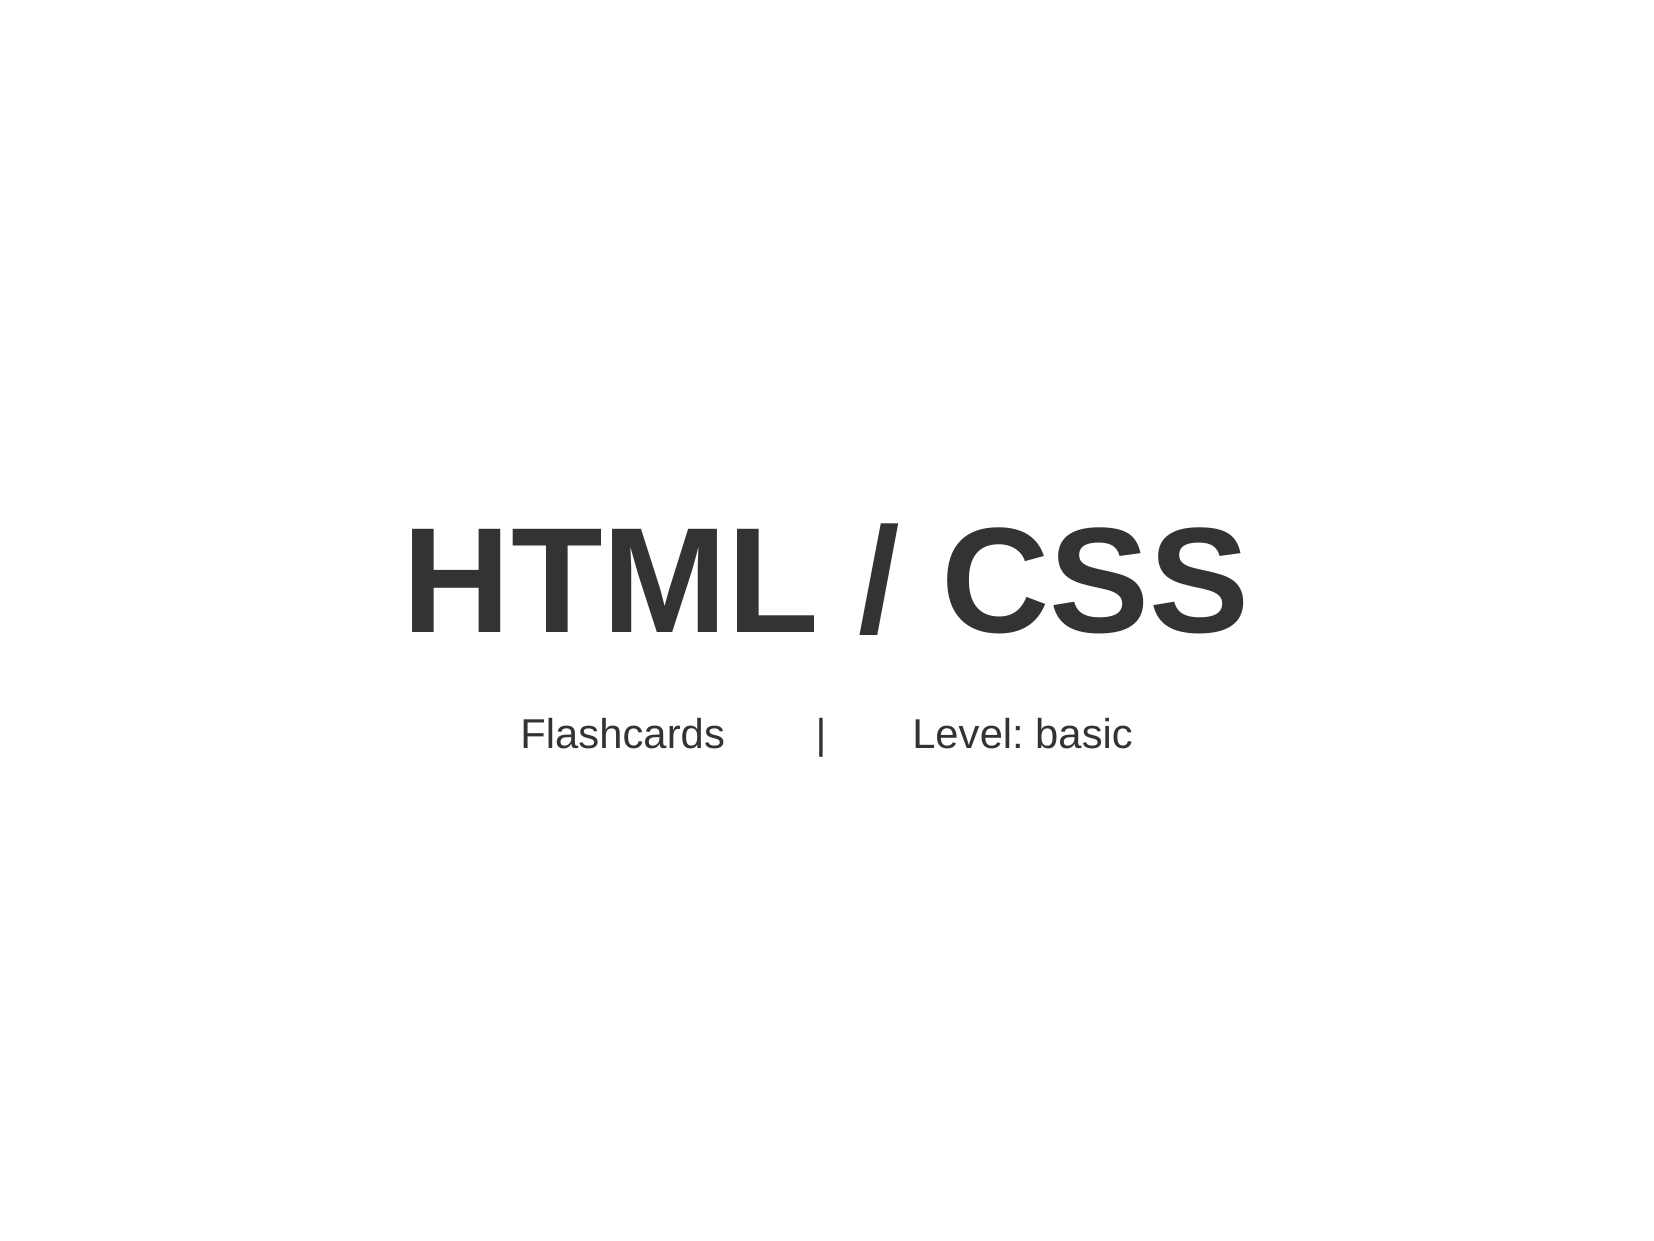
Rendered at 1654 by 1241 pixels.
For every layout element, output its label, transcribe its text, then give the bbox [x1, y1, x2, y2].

subtitle HTML / CSS Flashcards | Level: basic [82, 49, 1571, 1205]
